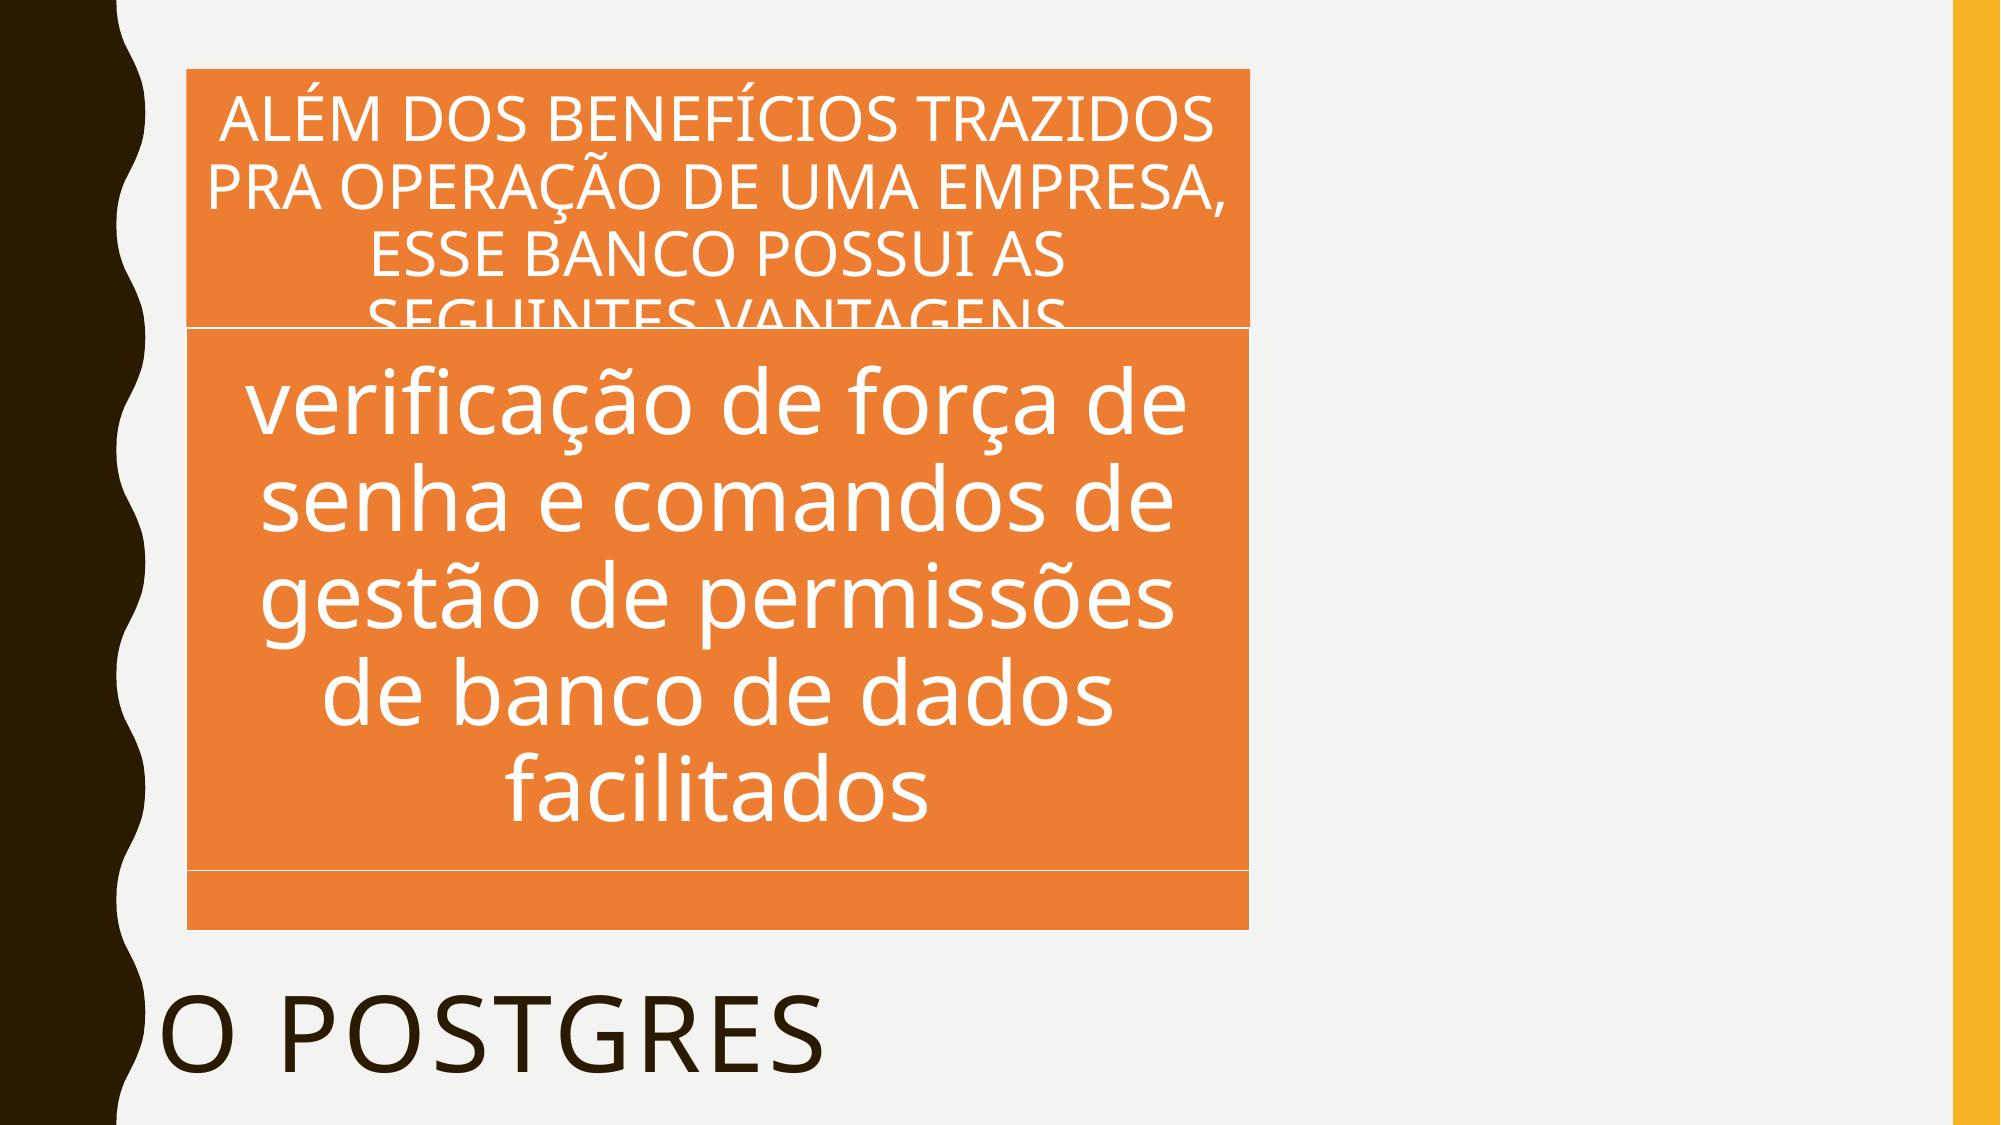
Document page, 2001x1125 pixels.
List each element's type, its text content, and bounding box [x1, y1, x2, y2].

text_box o postgres [141, 973, 859, 1125]
text_box [186, 871, 1250, 931]
text_box verificação de força de senha e comandos de gestão de permissões de banco de dados facilitados [186, 327, 1251, 871]
text_box ALÉM DOS BENEFÍCIOS TRAZIDOS PRA OPERAÇÃO DE UMA EMPRESA, ESSE BANCO POSSUI AS SEGUINTES VANTAGENS [186, 69, 1251, 327]
